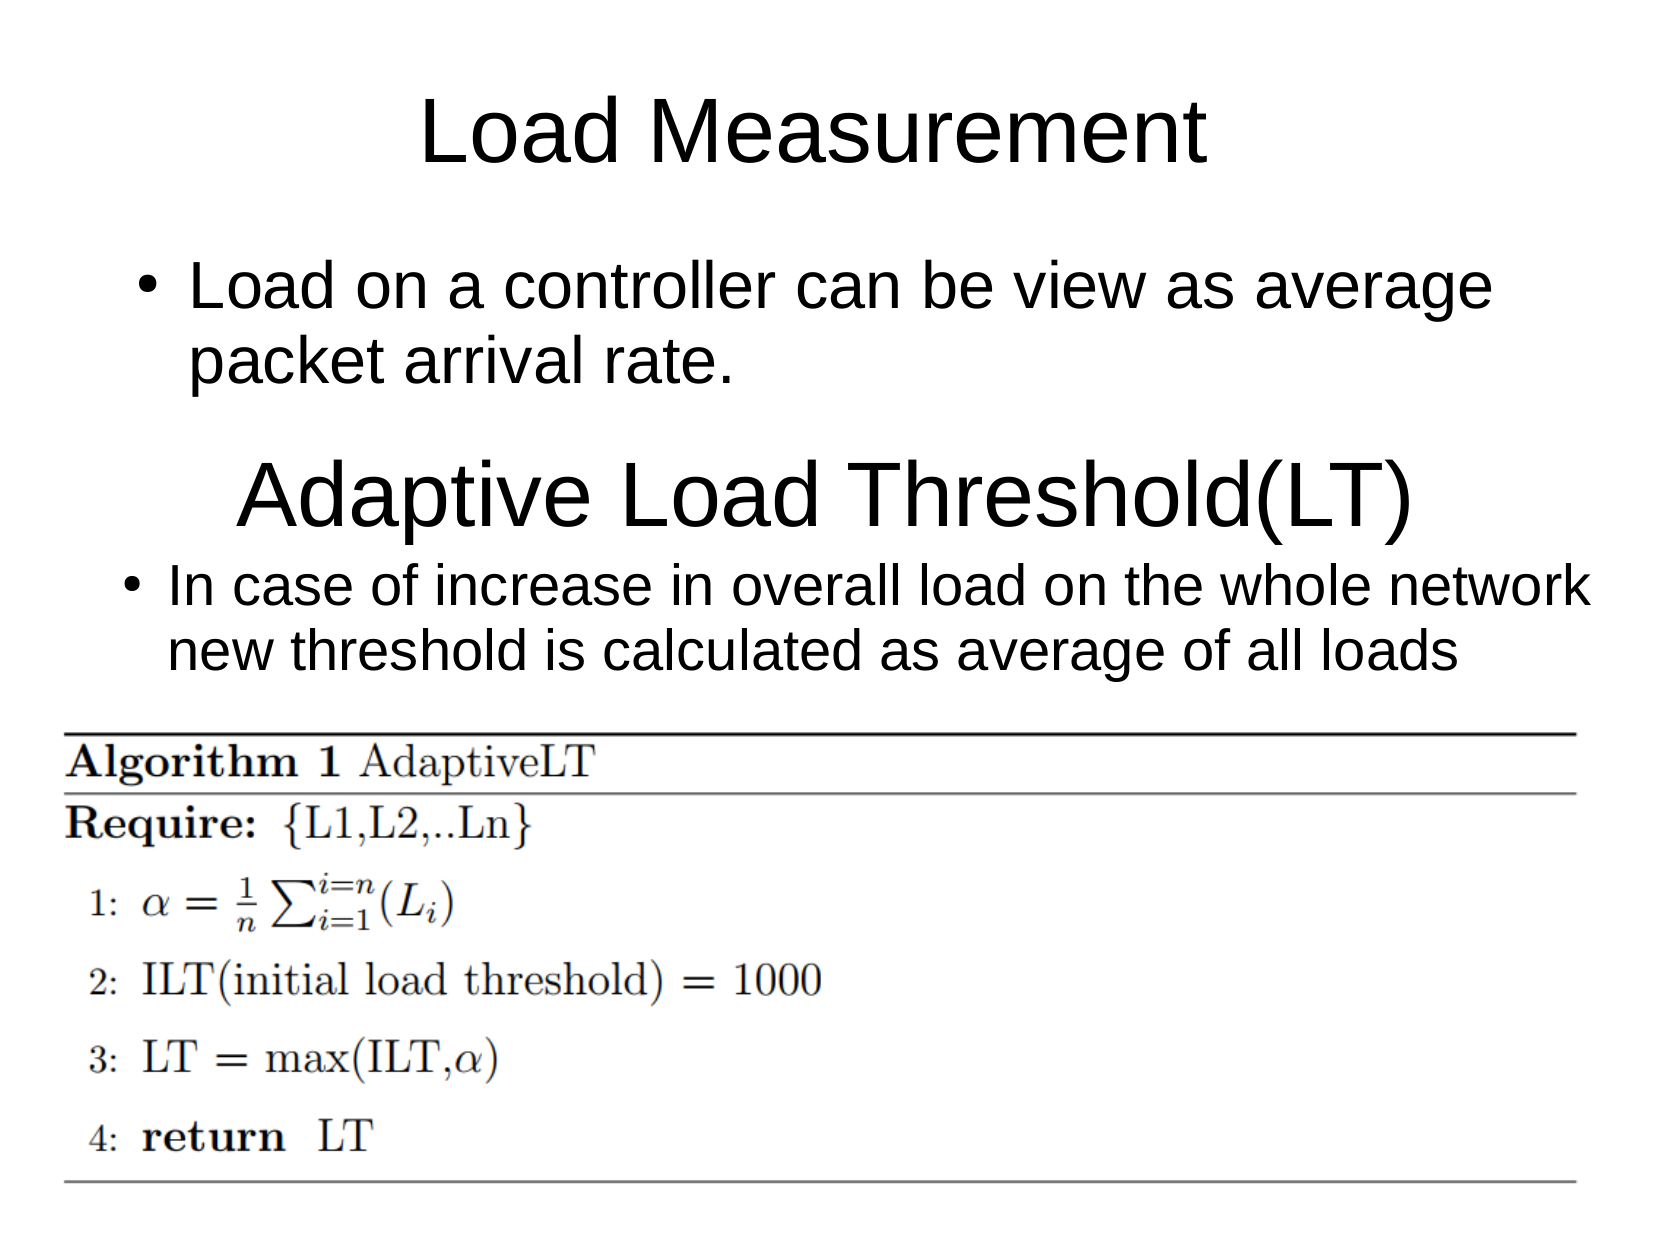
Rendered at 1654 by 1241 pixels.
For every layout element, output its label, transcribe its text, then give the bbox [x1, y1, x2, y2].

title Load Measurement [82, 49, 1571, 213]
picture [35, 696, 1623, 1217]
list Load on a controller can be view as average packet arrival rate. [118, 248, 1607, 438]
title Adaptive Load Threshold(LT) [82, 437, 1571, 553]
list In case of increase in overall load on the whole network new threshold is calculated as average of all loads [106, 552, 1595, 696]
